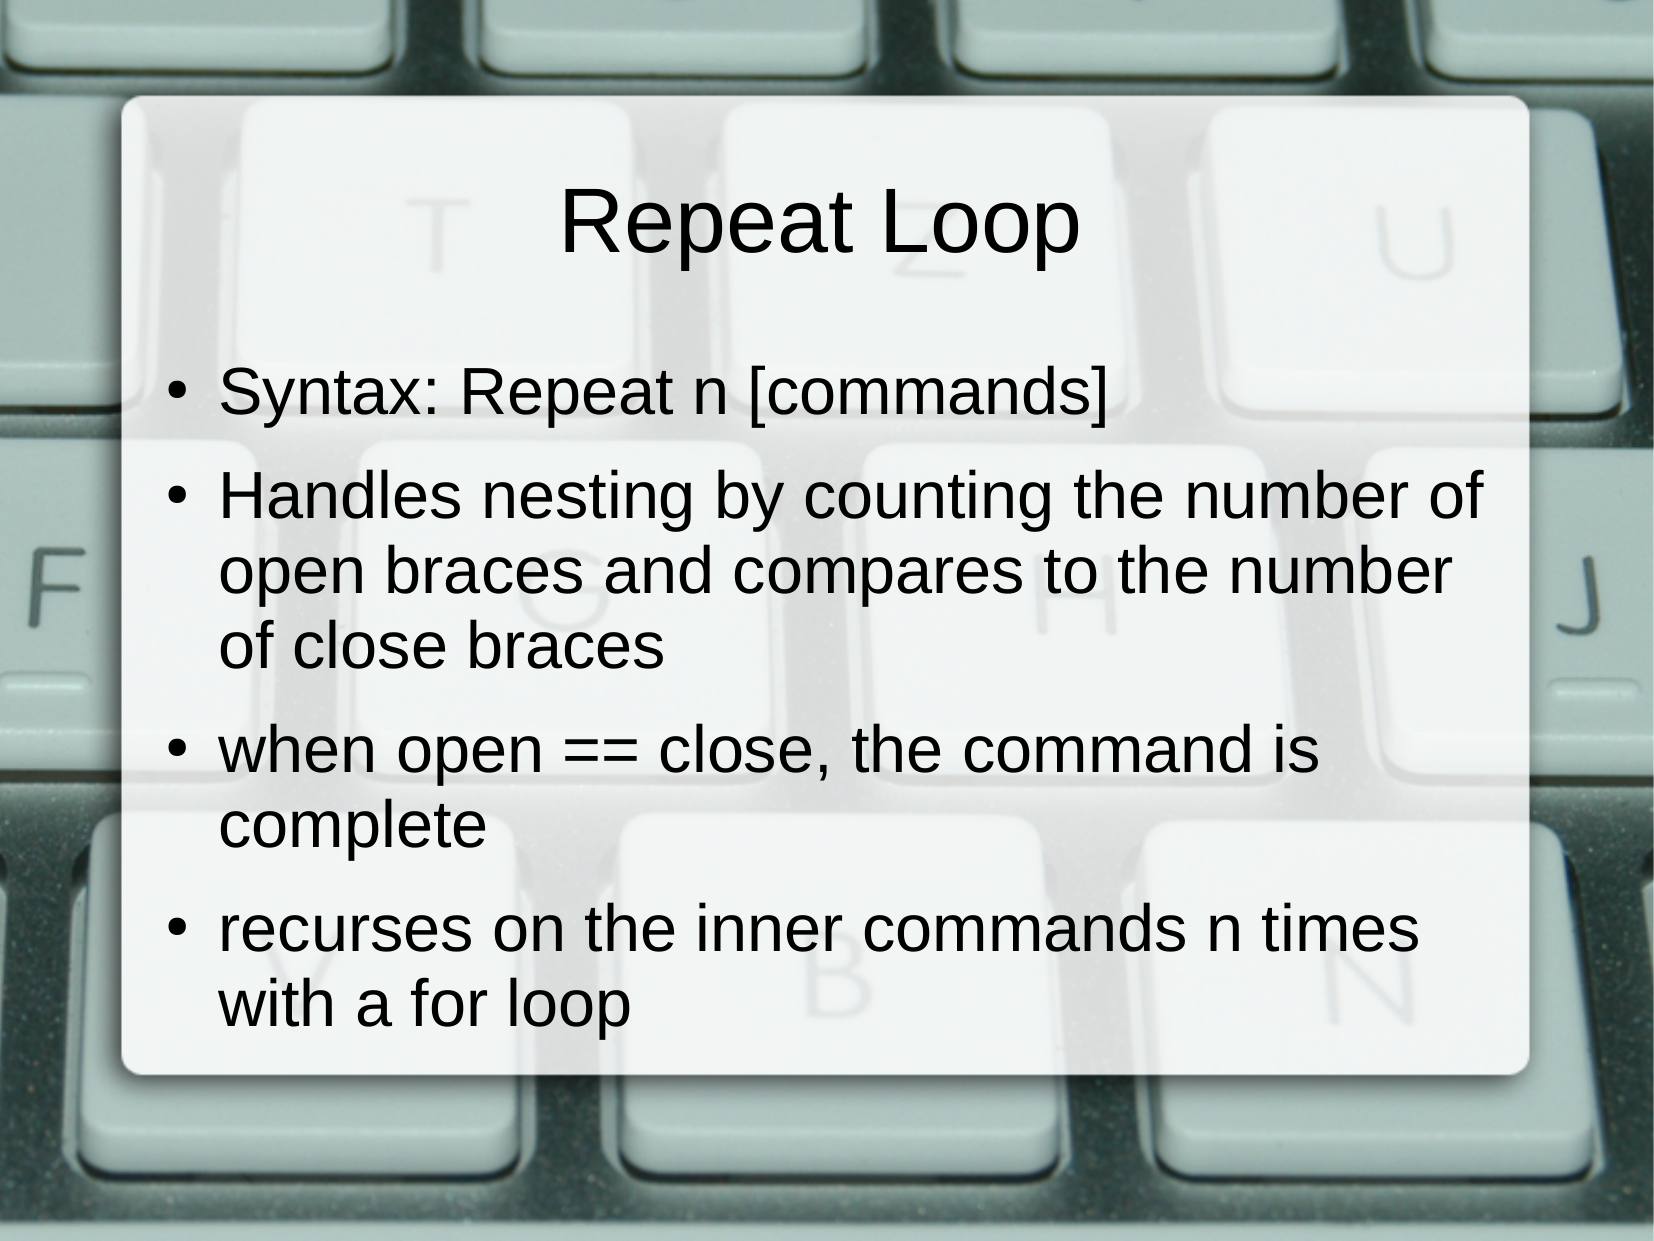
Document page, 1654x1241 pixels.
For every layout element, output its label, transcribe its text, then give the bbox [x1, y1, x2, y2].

picture [0, 0, 1654, 1241]
list Syntax: Repeat n [commands] Handles nesting by counting the number of open braces and compares to the number of close braces when open == close, the command is complete recurses on the inner commands n times with a for loop [147, 354, 1506, 1049]
title Repeat Loop [135, 125, 1506, 318]
